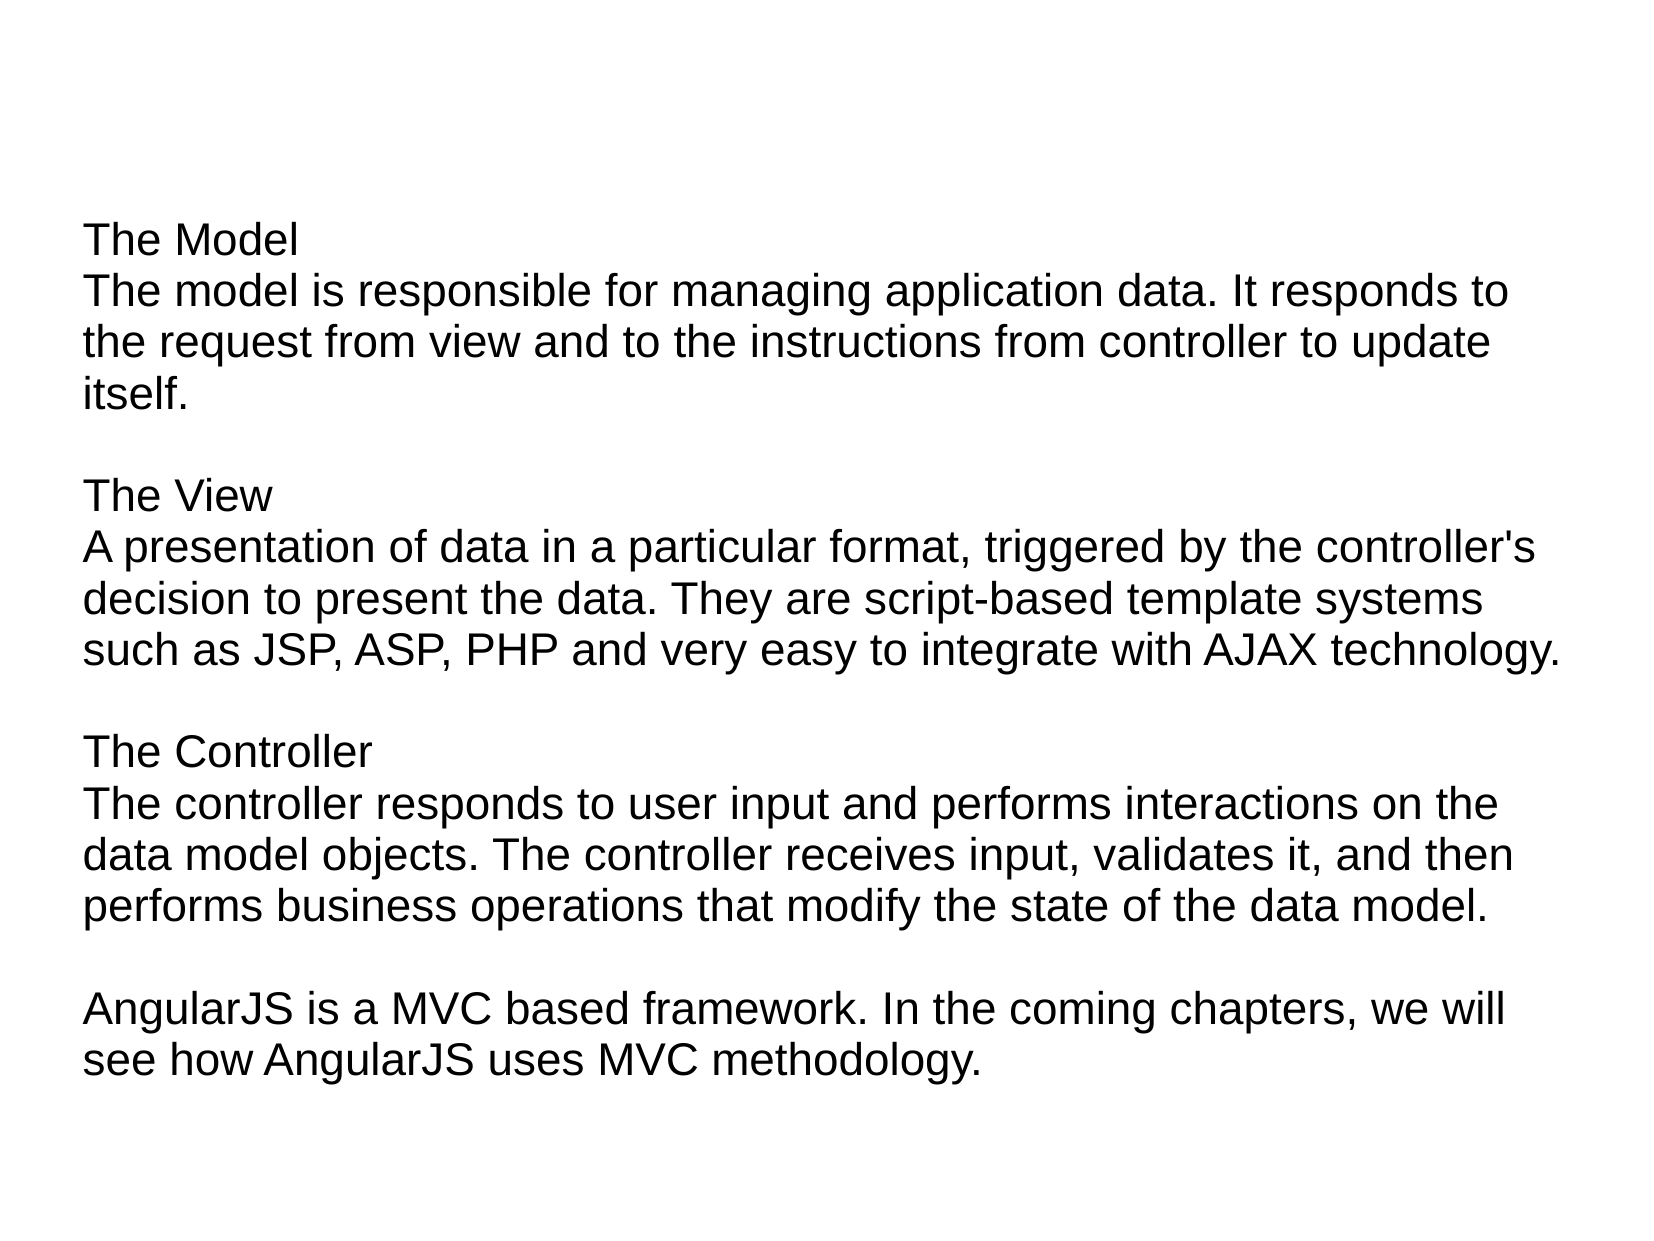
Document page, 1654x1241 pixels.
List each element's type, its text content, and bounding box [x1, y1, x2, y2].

subtitle The Model The model is responsible for managing application data. It responds to the request from view and to the instructions from controller to update itself. The View A presentation of data in a particular format, triggered by the controller's decision to present the data. They are script-based template systems such as JSP, ASP, PHP and very easy to integrate with AJAX technology. The Controller The controller responds to user input and performs interactions on the data model objects. The controller receives input, validates it, and then performs business operations that modify the state of the data model. AngularJS is a MVC based framework. In the coming chapters, we will see how AngularJS uses MVC methodology. [82, 213, 1571, 1086]
